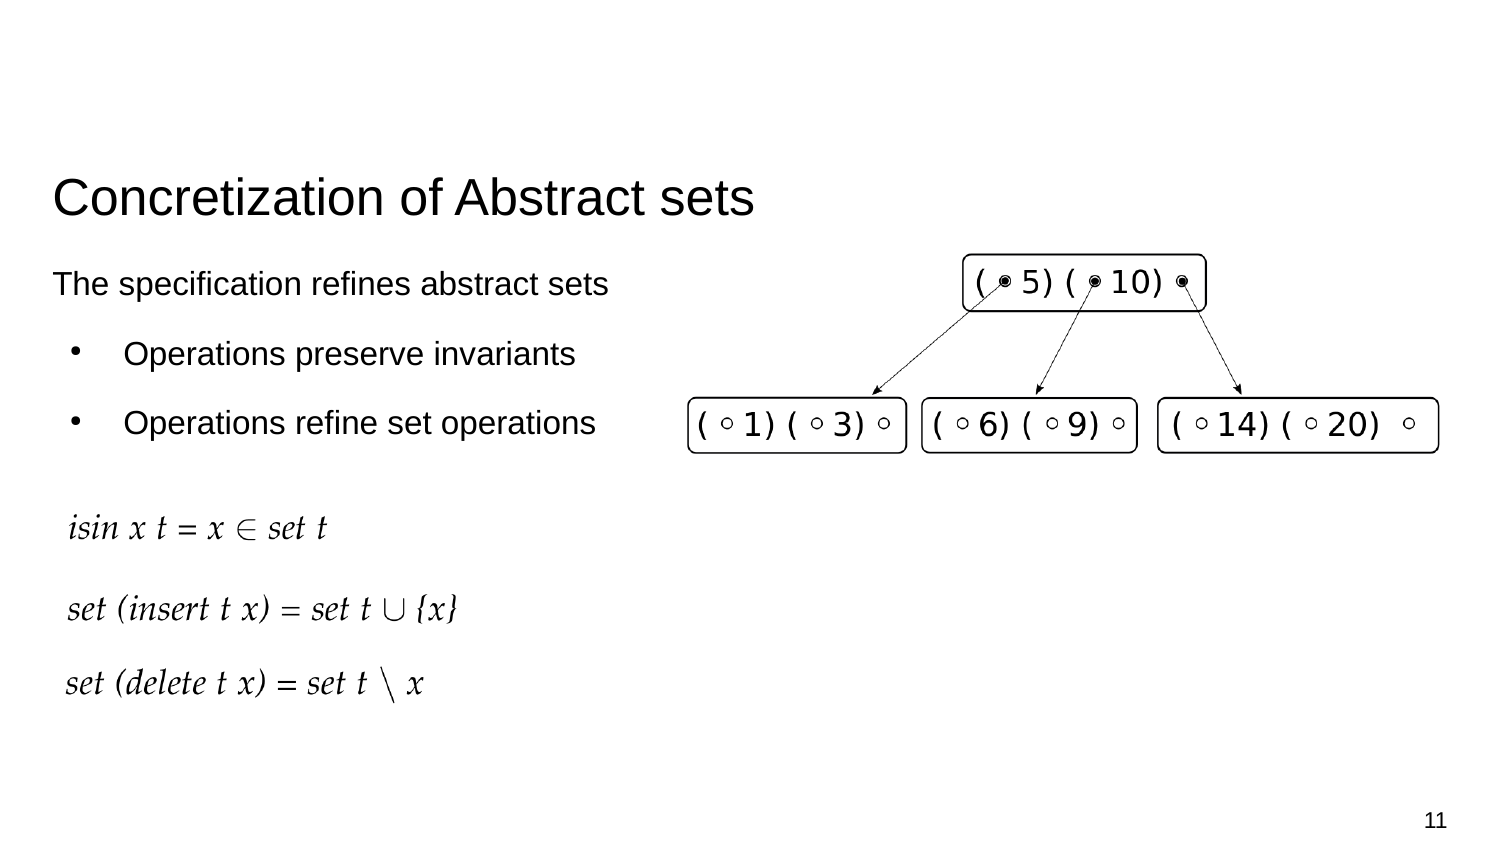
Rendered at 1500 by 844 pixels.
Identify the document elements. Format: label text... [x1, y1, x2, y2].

picture [59, 590, 466, 709]
title Concretization of Abstract sets [52, 159, 1449, 227]
picture [59, 496, 337, 562]
list The specification refines abstract sets Operations preserve invariants Operations refine set operations [52, 262, 1449, 771]
picture [679, 245, 1447, 473]
